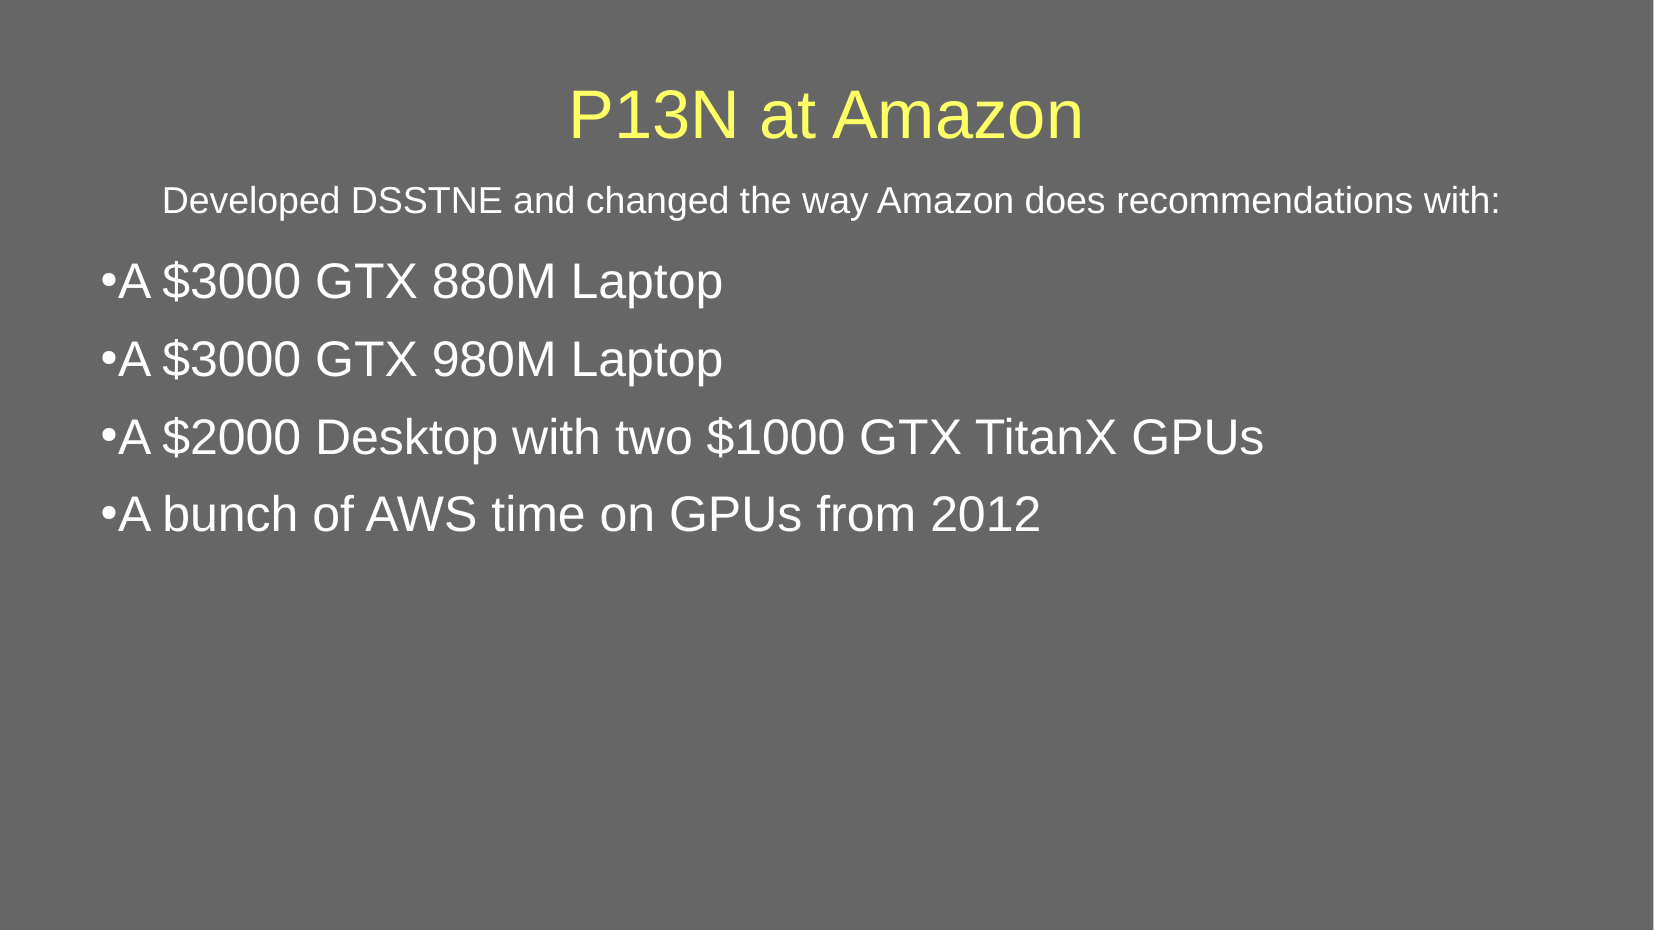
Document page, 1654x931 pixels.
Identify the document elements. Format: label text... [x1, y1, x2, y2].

text_box Developed DSSTNE and changed the way Amazon does recommendations with: [111, 172, 1515, 230]
title P13N at Amazon [82, 36, 1571, 193]
list A $3000 GTX 880M Laptop A $3000 GTX 980M Laptop A $2000 Desktop with two $1000 GTX TitanX GPUs A bunch of AWS time on GPUs from 2012 [82, 253, 1571, 793]
